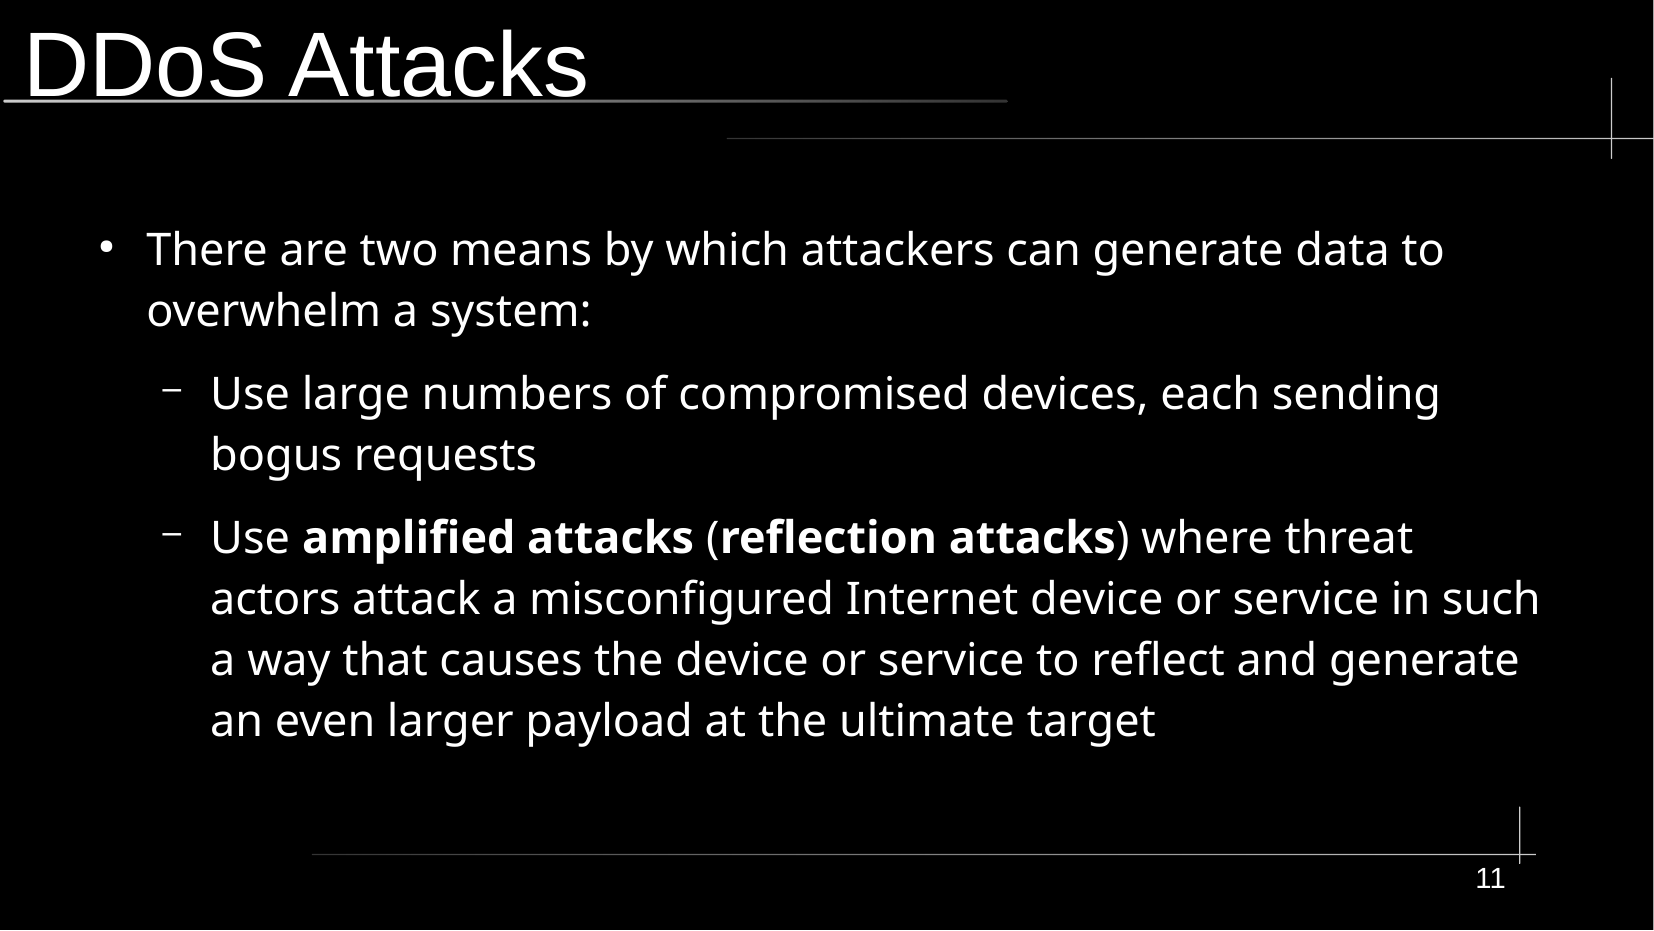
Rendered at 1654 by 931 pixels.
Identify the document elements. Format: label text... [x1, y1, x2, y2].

list There are two means by which attackers can generate data to overwhelm a system: Use large numbers of compromised devices, each sending bogus requests Use amplified attacks (reflection attacks) where threat actors attack a misconfigured Internet device or service in such a way that causes the device or service to reflect and generate an even larger payload at the ultimate target [82, 217, 1571, 758]
title DDoS Attacks [23, 11, 1589, 119]
